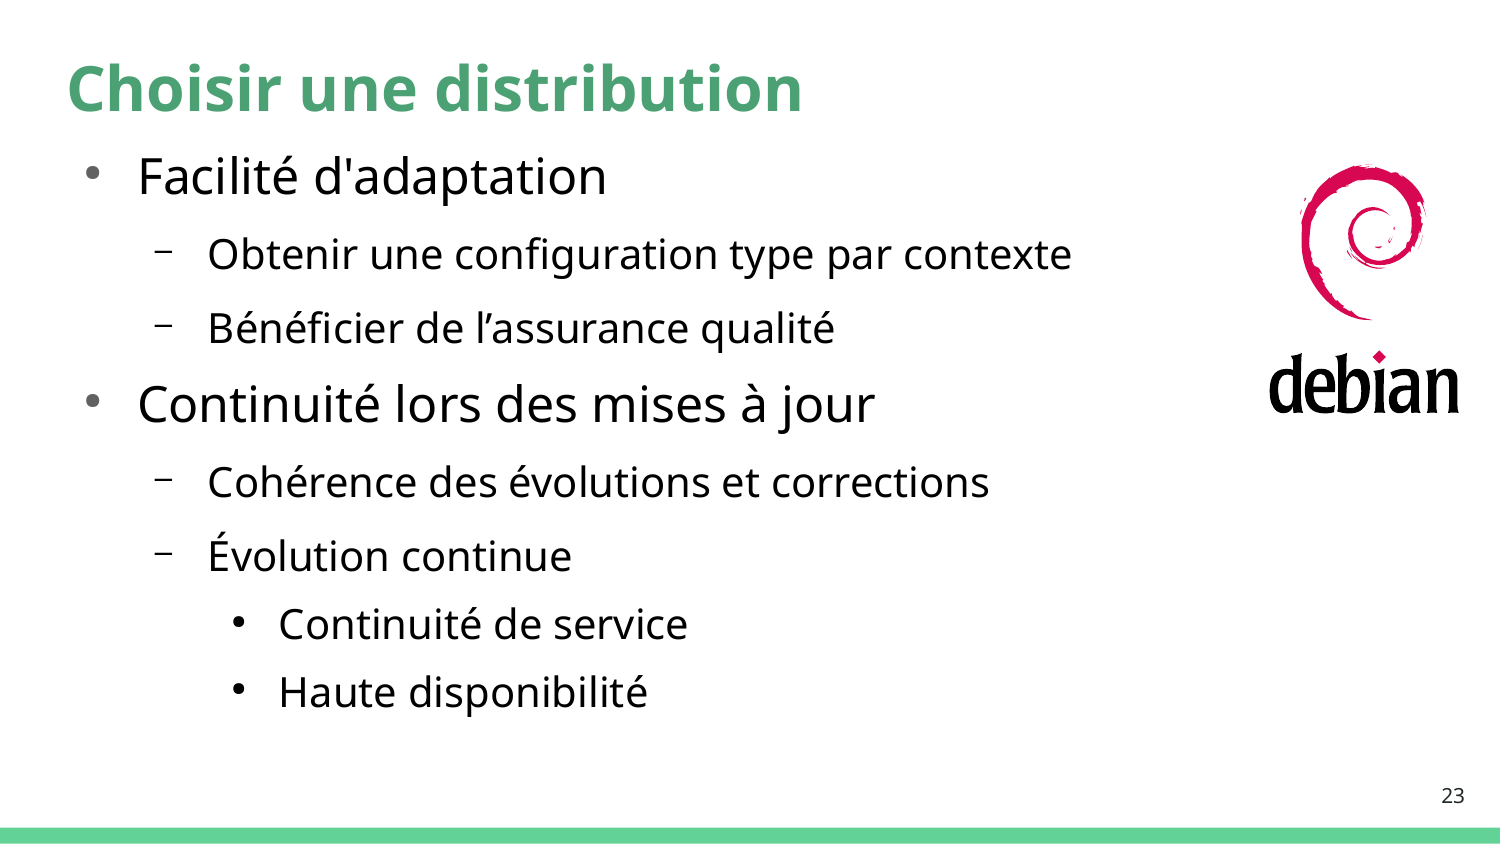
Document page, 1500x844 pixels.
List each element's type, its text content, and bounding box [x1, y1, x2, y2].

title Choisir une distribution [51, 23, 1449, 117]
list Facilité d'adaptation Obtenir une configuration type par contexte Bénéficier de l’assurance qualité Continuité lors des mises à jour Cohérence des évolutions et corrections Évolution continue Continuité de service Haute disponibilité [51, 120, 1241, 827]
text_box <numéro> [1389, 764, 1480, 830]
picture [1269, 164, 1459, 414]
